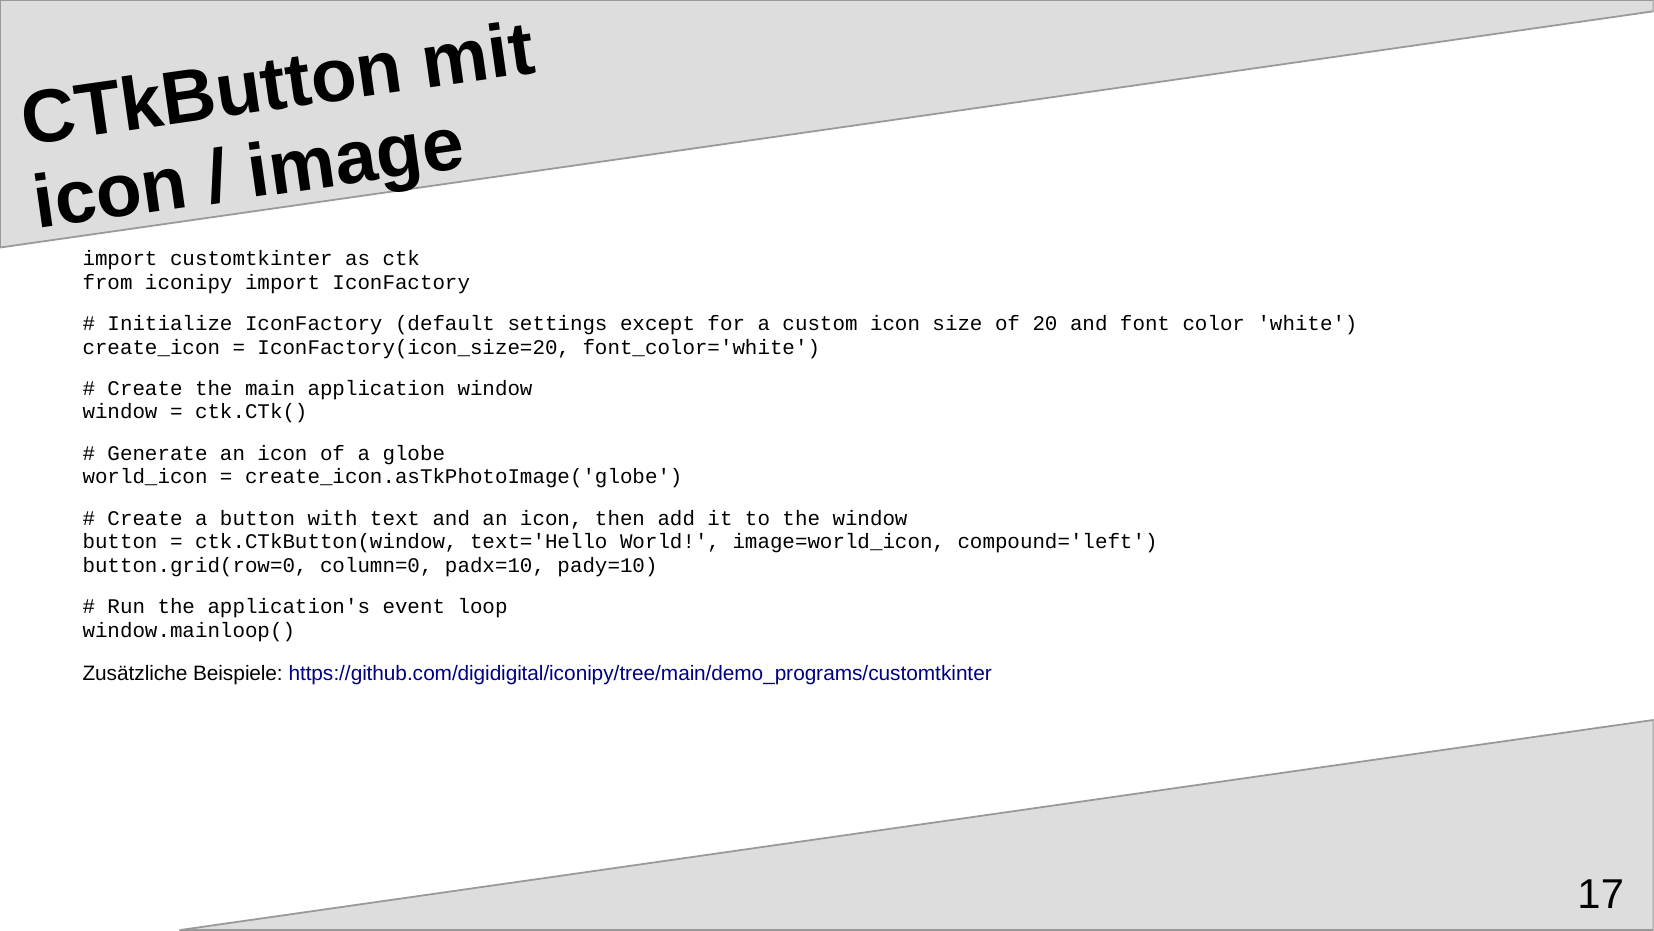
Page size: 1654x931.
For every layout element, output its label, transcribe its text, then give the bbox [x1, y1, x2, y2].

list import customtkinter as ctk from iconipy import IconFactory # Initialize IconFactory (default settings except for a custom icon size of 20 and font color 'white') create_icon = IconFactory(icon_size=20, font_color='white') # Create the main application window window = ctk.CTk() # Generate an icon of a globe world_icon = create_icon.asTkPhotoImage('globe') # Create a button with text and an icon, then add it to the window button = ctk.CTkButton(window, text='Hello World!', image=world_icon, compound='left') button.grid(row=0, column=0, padx=10, pady=10) # Run the application's event loop window.mainloop() Zusätzliche Beispiele: https://github.com/digidigital/iconipy/tree/main/demo_programs/customtkinter [82, 248, 1538, 789]
title CTkButton mit icon / image [16, 0, 1502, 245]
